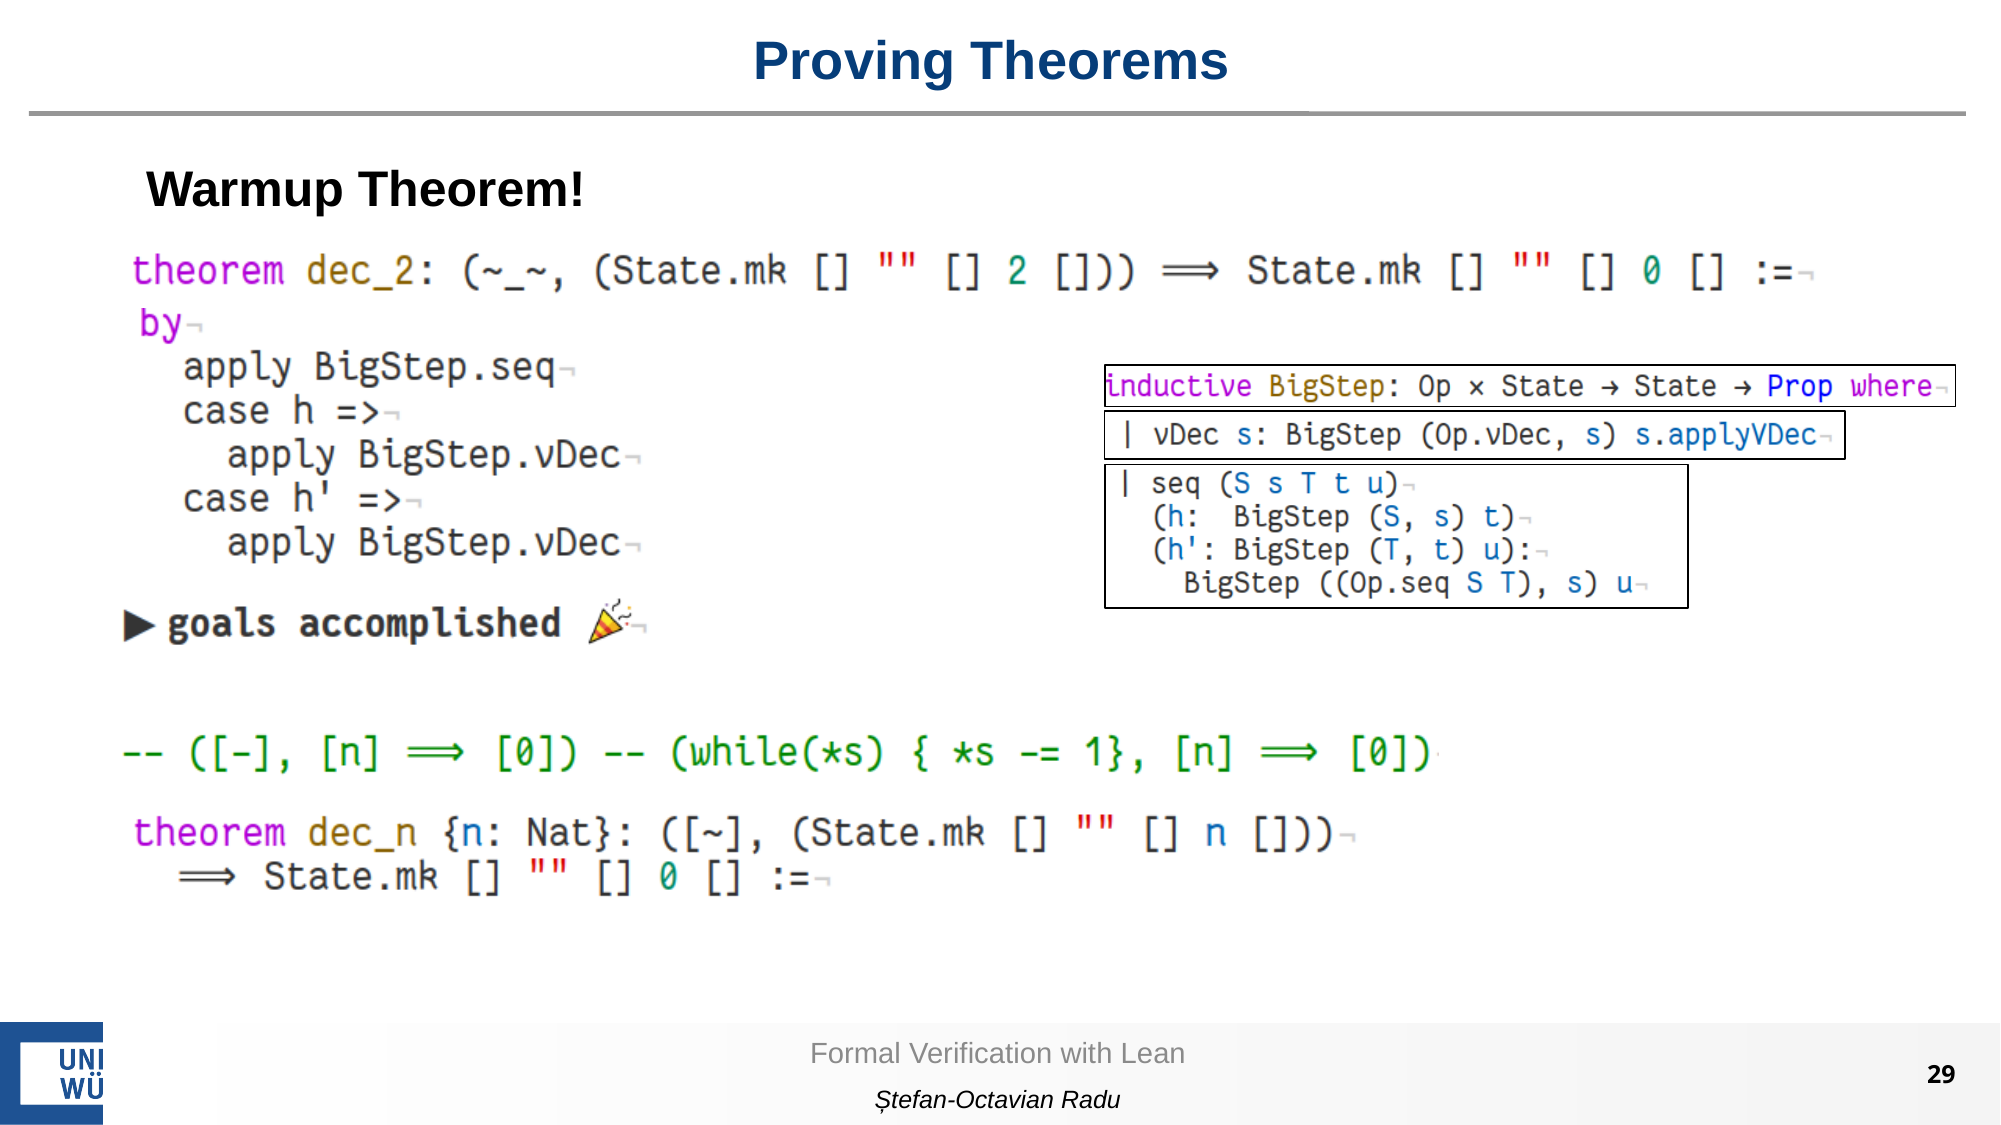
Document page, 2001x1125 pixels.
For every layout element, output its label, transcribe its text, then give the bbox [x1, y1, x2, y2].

picture [0, 1022, 103, 1125]
title Proving Theorems [118, 4, 1867, 111]
picture [118, 807, 1365, 904]
picture [118, 241, 1825, 294]
picture [1105, 365, 1955, 406]
picture [1105, 465, 1688, 608]
text_box Warmup Theorem! [131, 141, 1374, 241]
picture [1105, 411, 1845, 458]
picture [118, 718, 1439, 788]
picture [93, 308, 746, 672]
